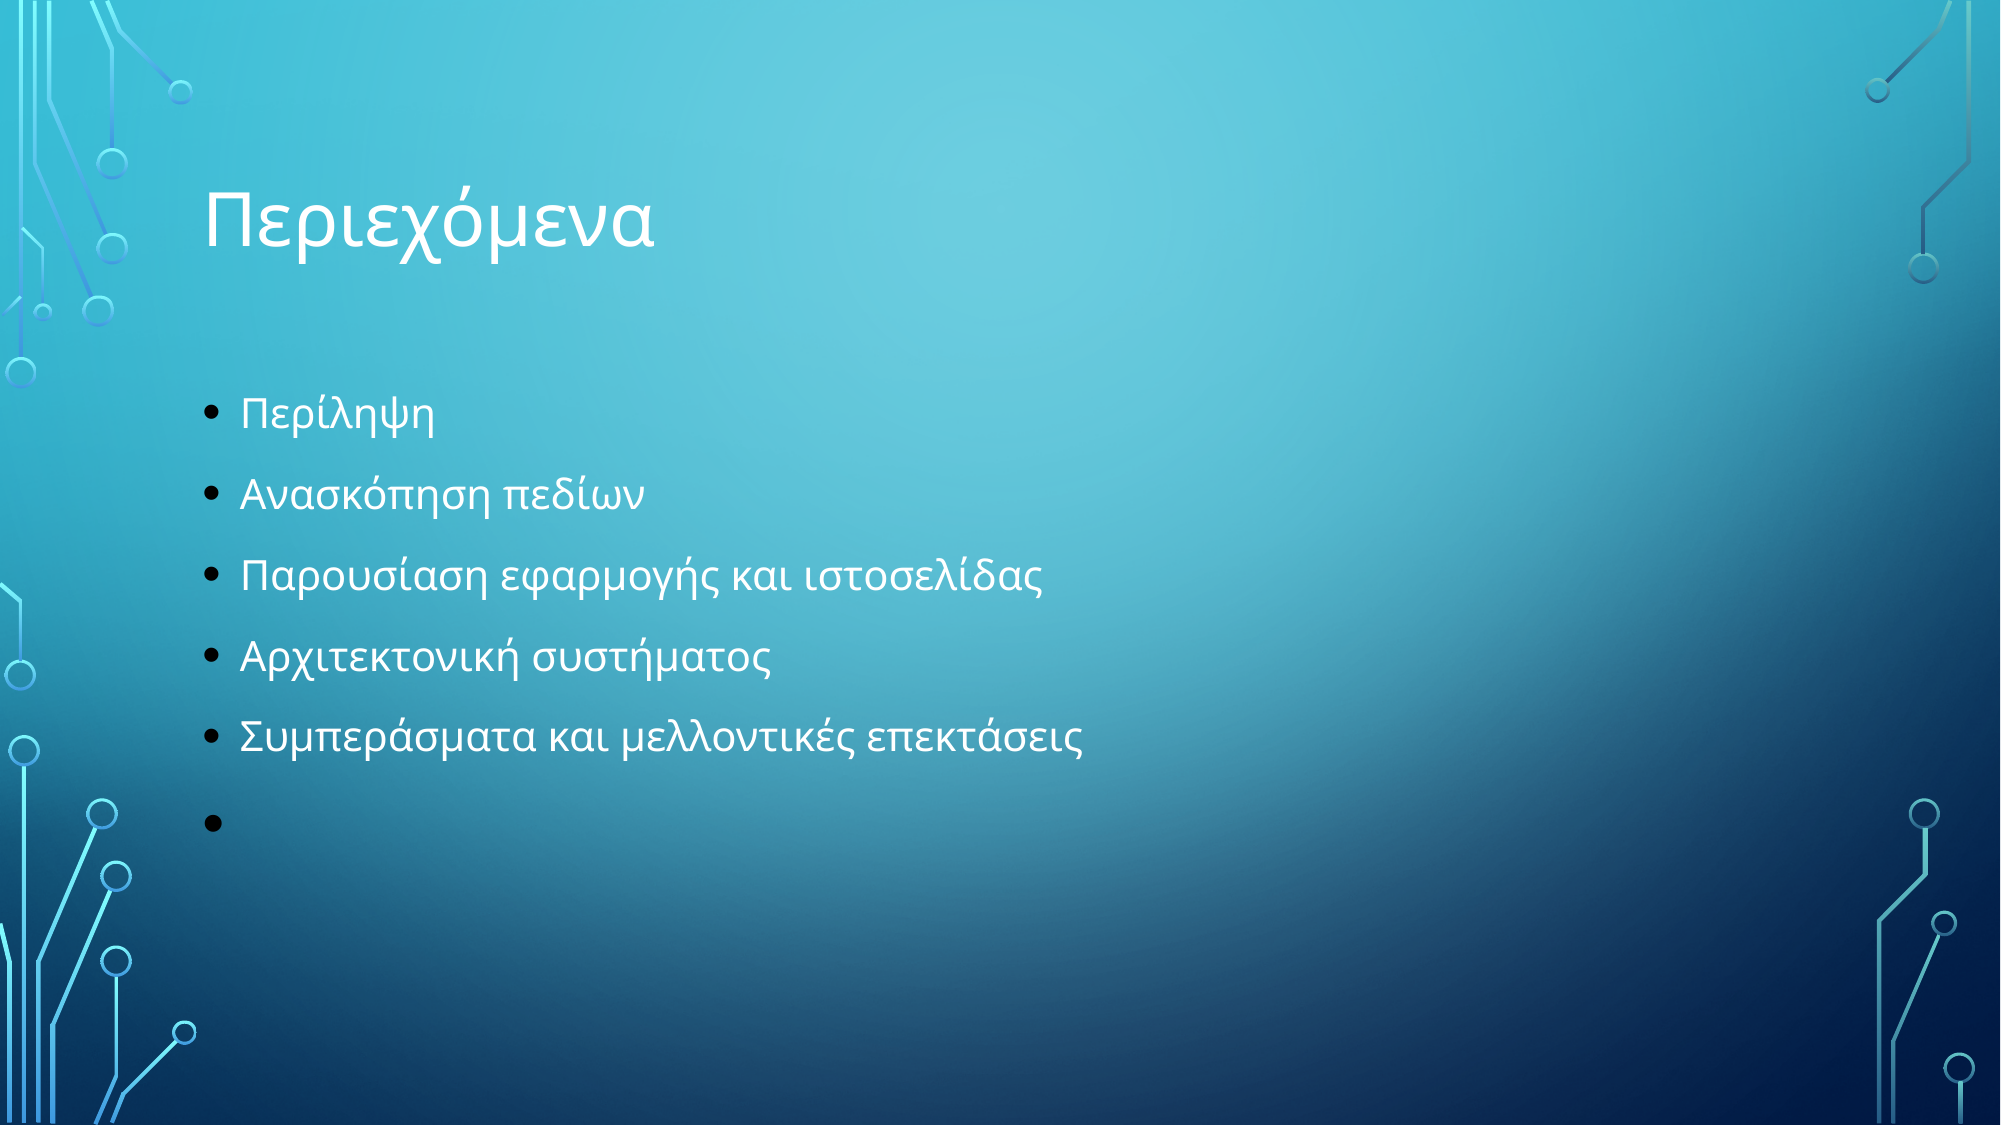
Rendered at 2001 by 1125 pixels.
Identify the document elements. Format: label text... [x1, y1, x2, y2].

title Περιεχόμενα [187, 101, 1813, 344]
list Περίληψη Ανασκόπηση πεδίων Παρουσίαση εφαρμογής και ιστοσελίδας Αρχιτεκτονική συστήματος Συμπεράσματα και μελλοντικές επεκτάσεις [187, 369, 1813, 951]
